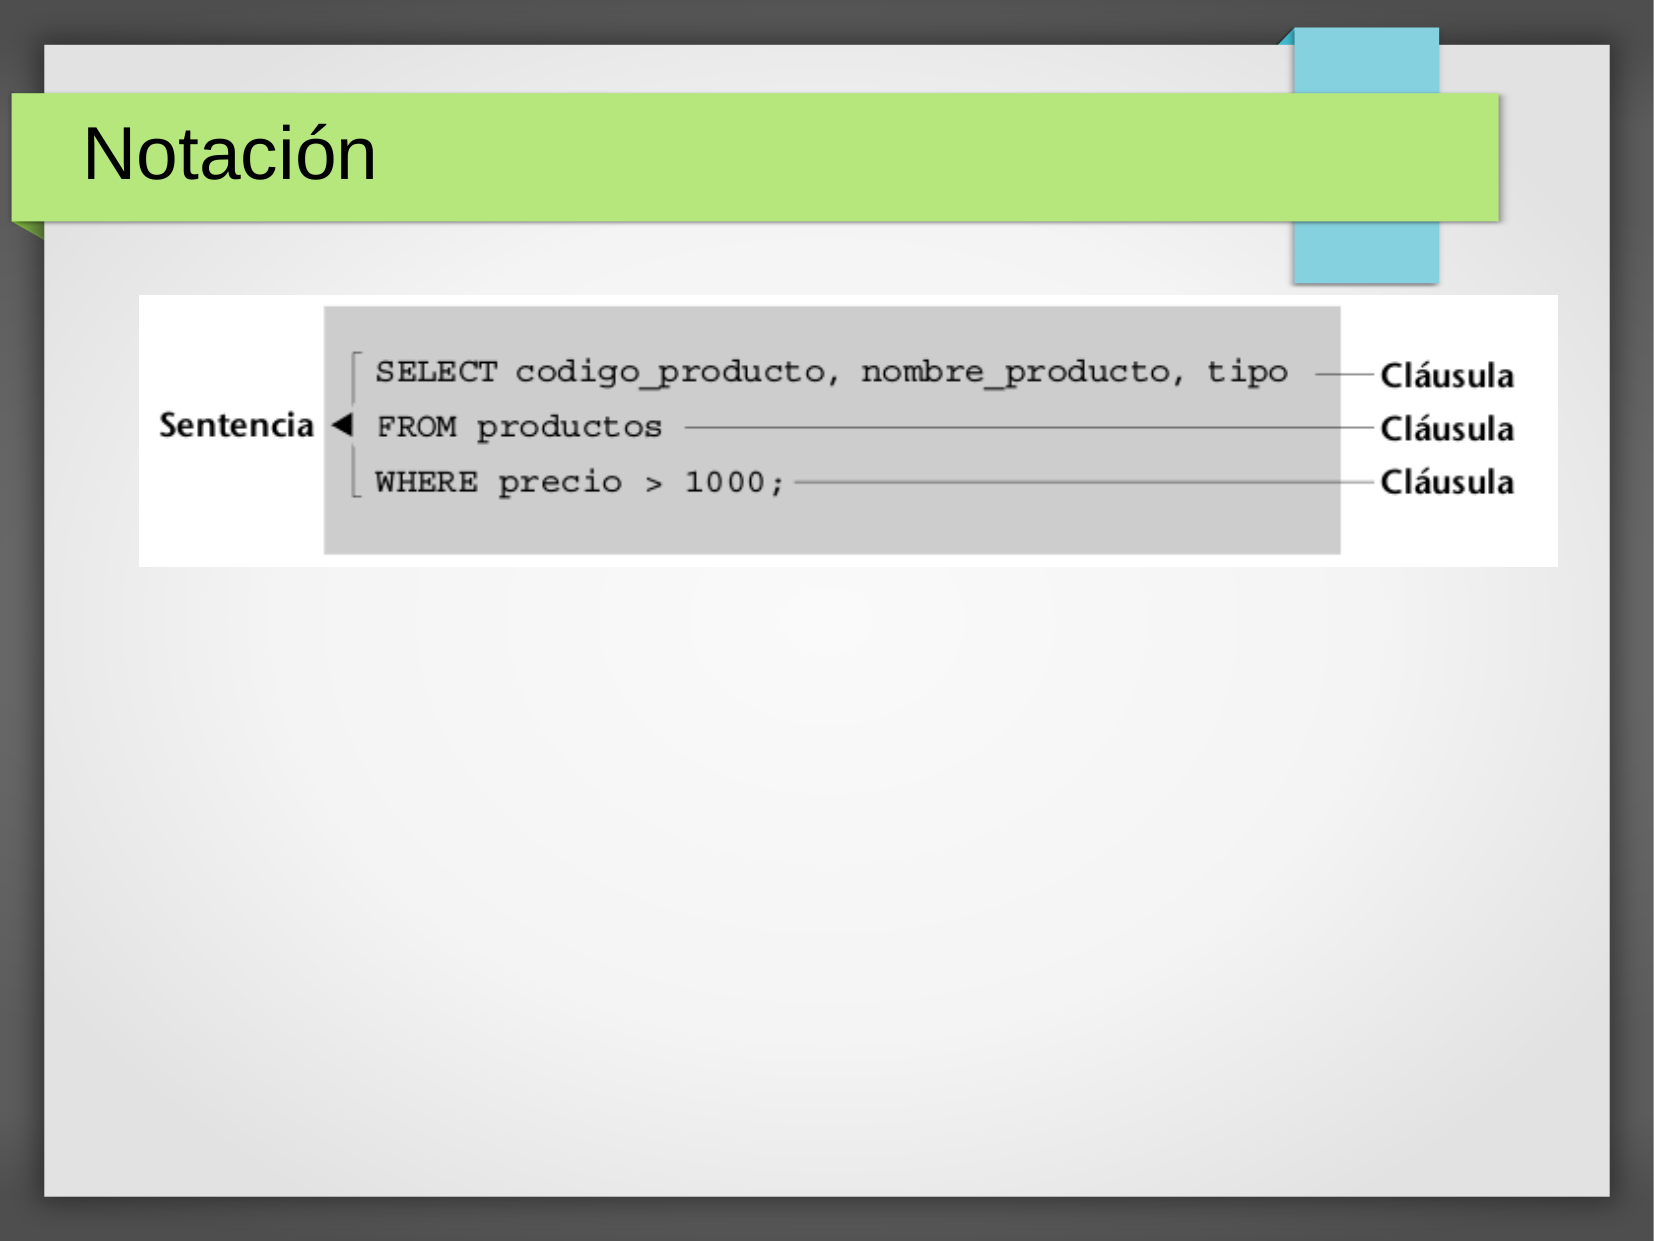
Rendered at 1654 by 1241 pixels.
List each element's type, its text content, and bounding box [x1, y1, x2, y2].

title Notación [82, 94, 1264, 213]
picture [0, 0, 1654, 1241]
